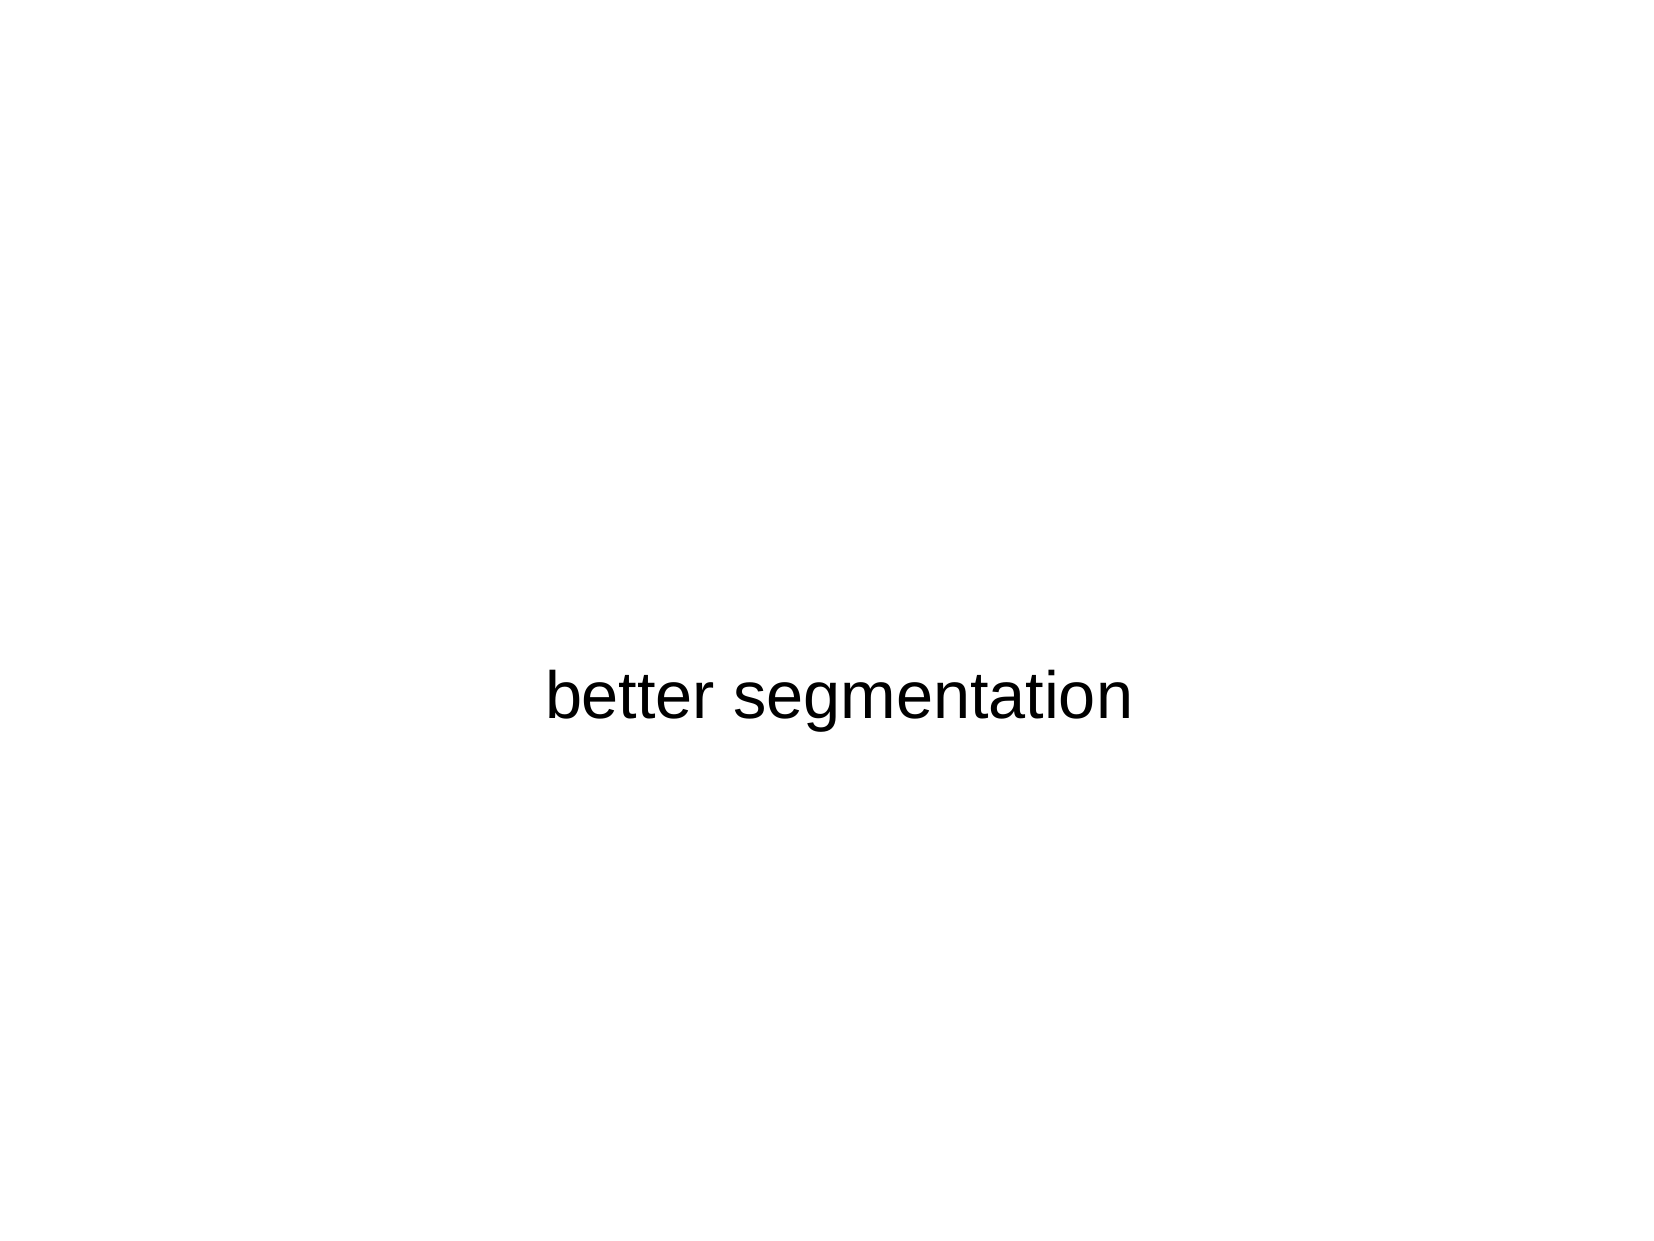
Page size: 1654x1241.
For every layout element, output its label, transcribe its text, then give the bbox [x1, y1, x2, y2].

subtitle better segmentation [25, 233, 1654, 1158]
